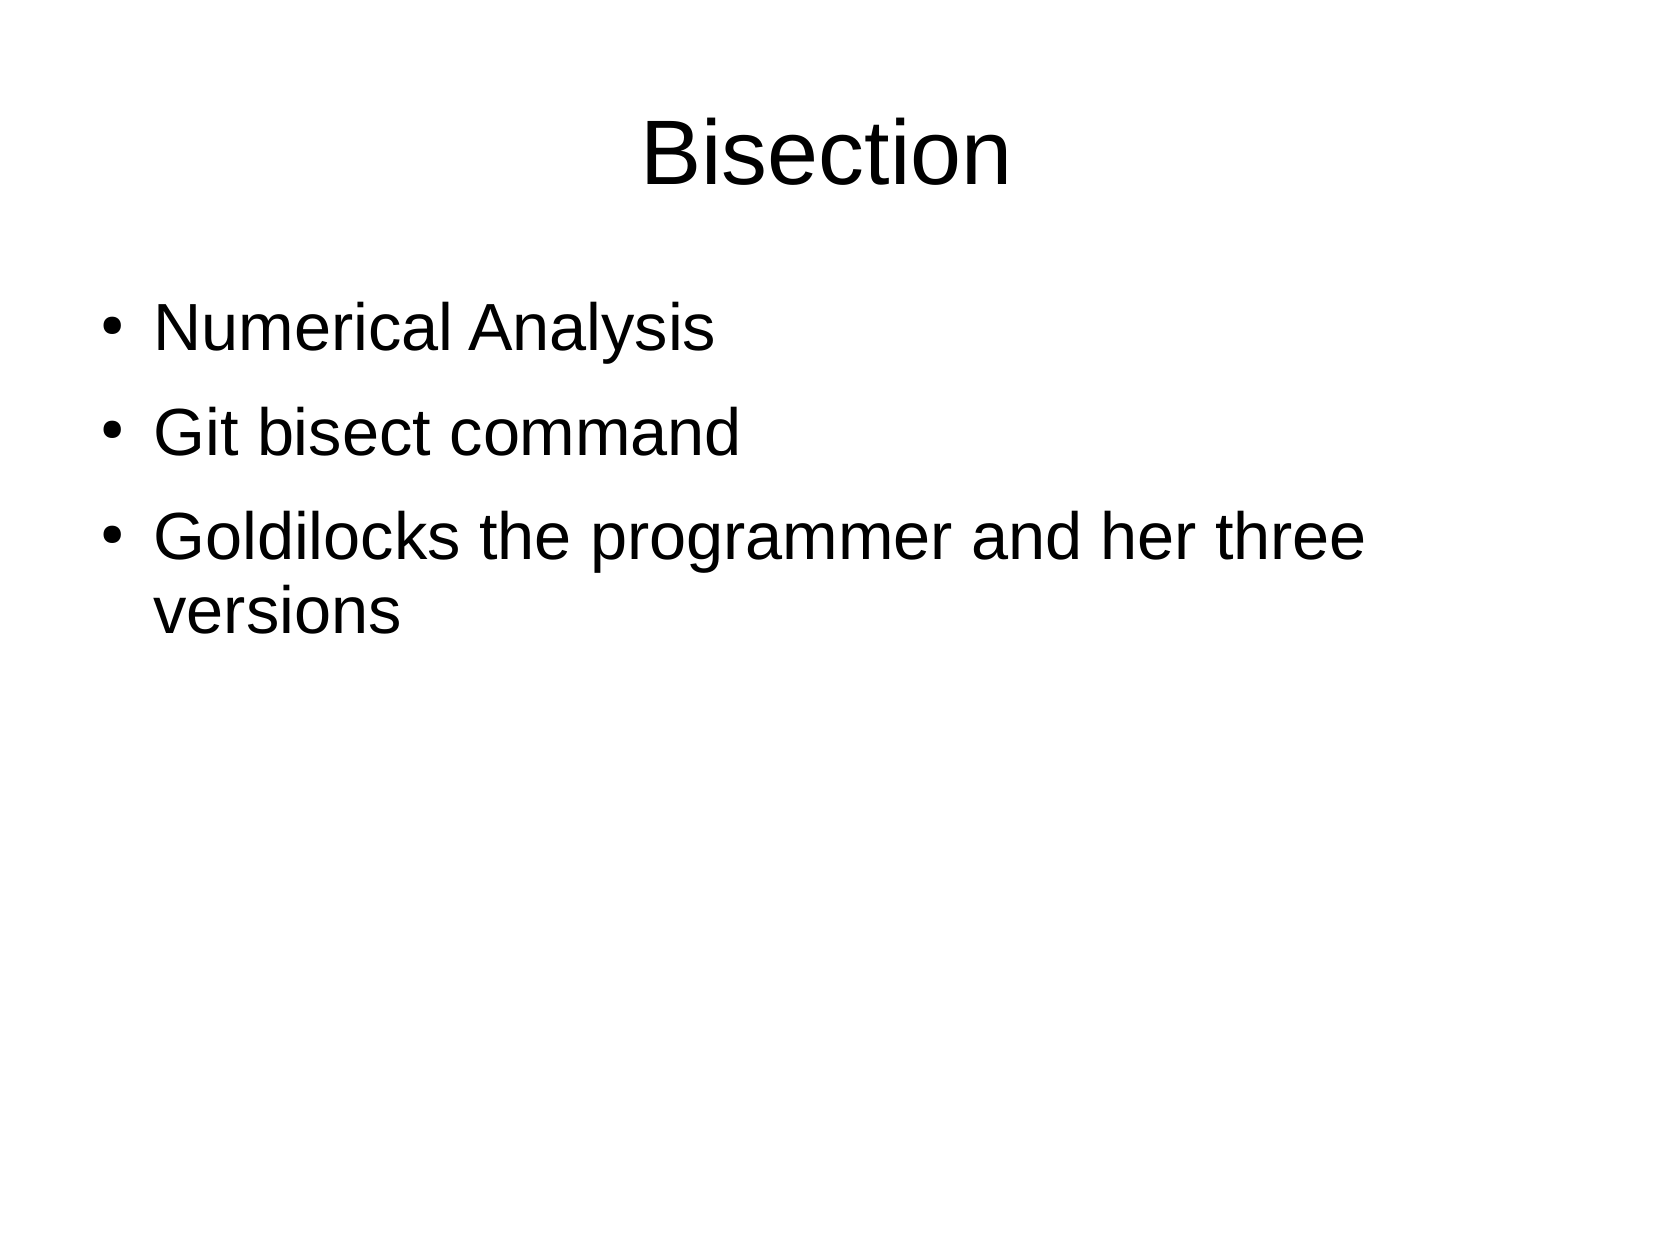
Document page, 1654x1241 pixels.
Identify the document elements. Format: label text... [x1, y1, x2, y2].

list Numerical Analysis Git bisect command Goldilocks the programmer and her three versions [82, 290, 1571, 1010]
title Bisection [82, 49, 1571, 257]
